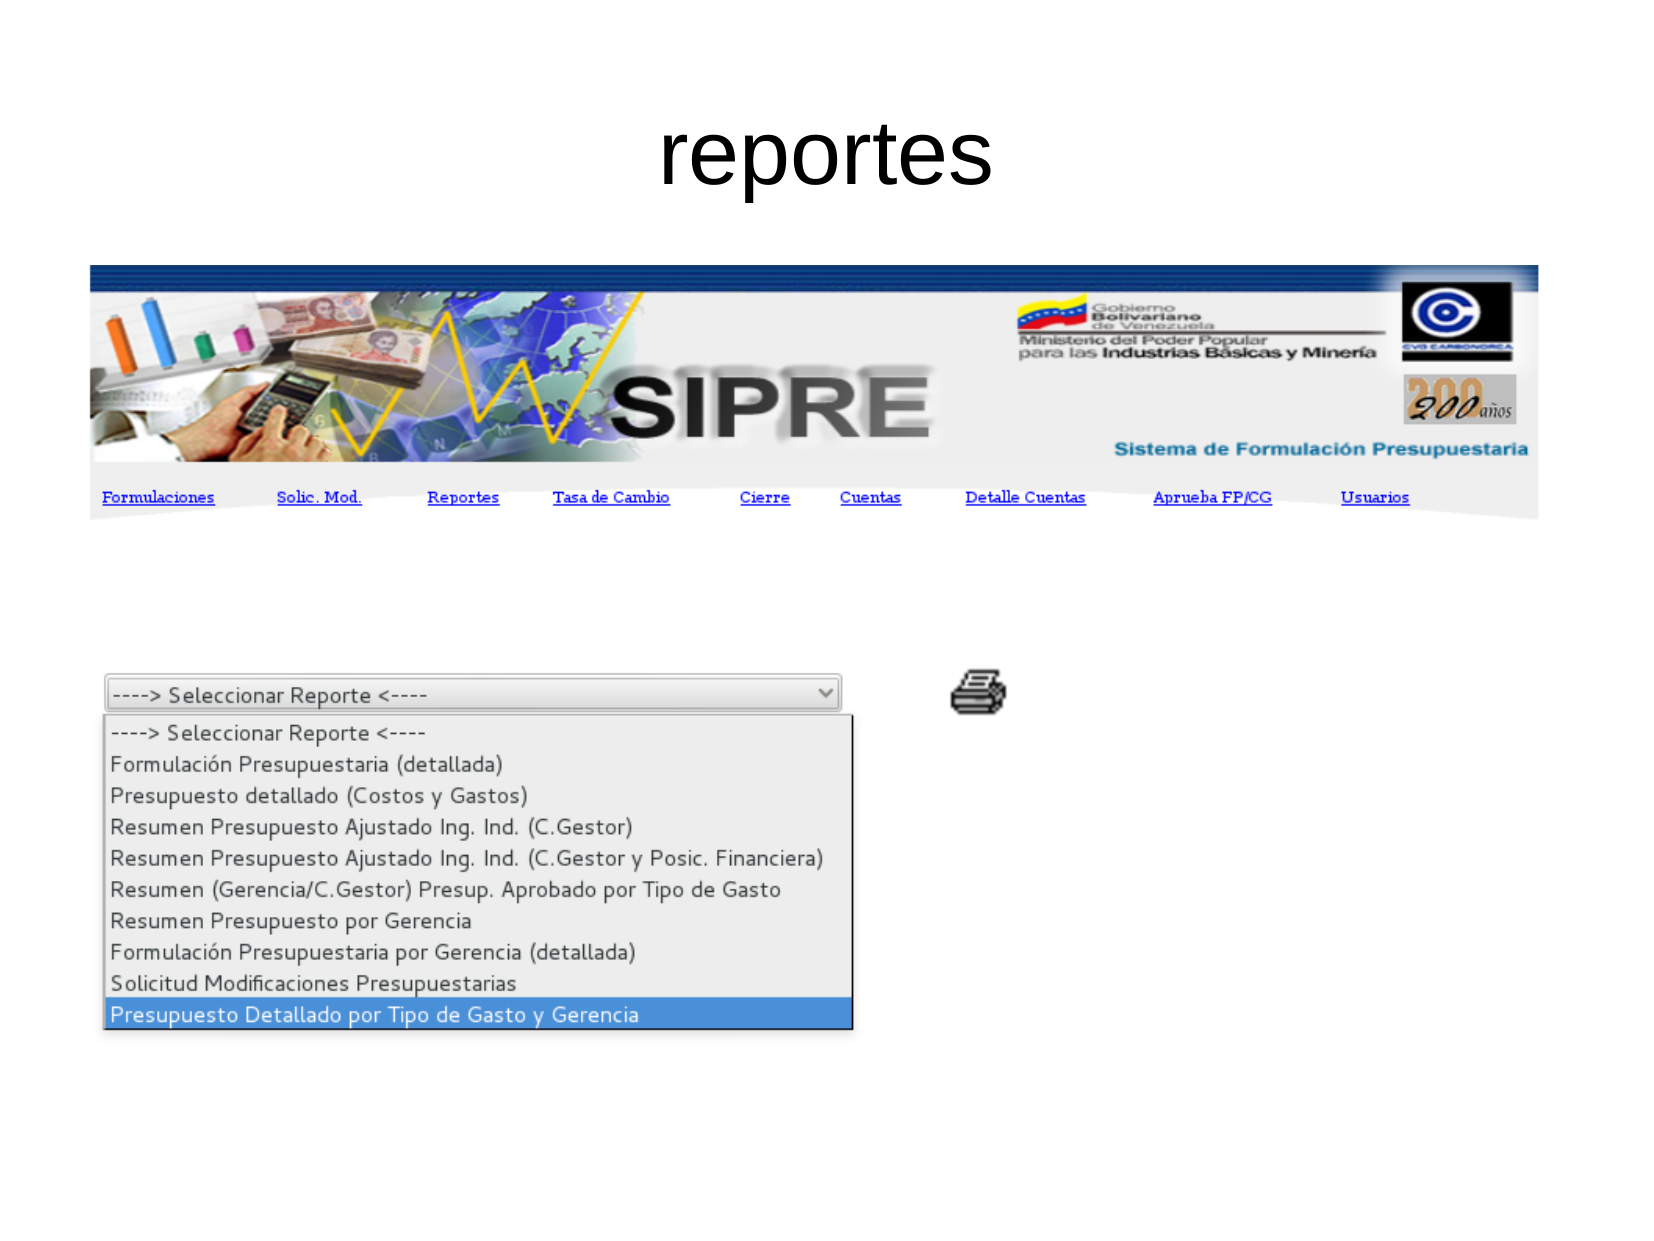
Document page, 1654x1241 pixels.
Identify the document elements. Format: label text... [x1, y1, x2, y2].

title reportes [82, 49, 1571, 257]
picture [81, 265, 1573, 1060]
